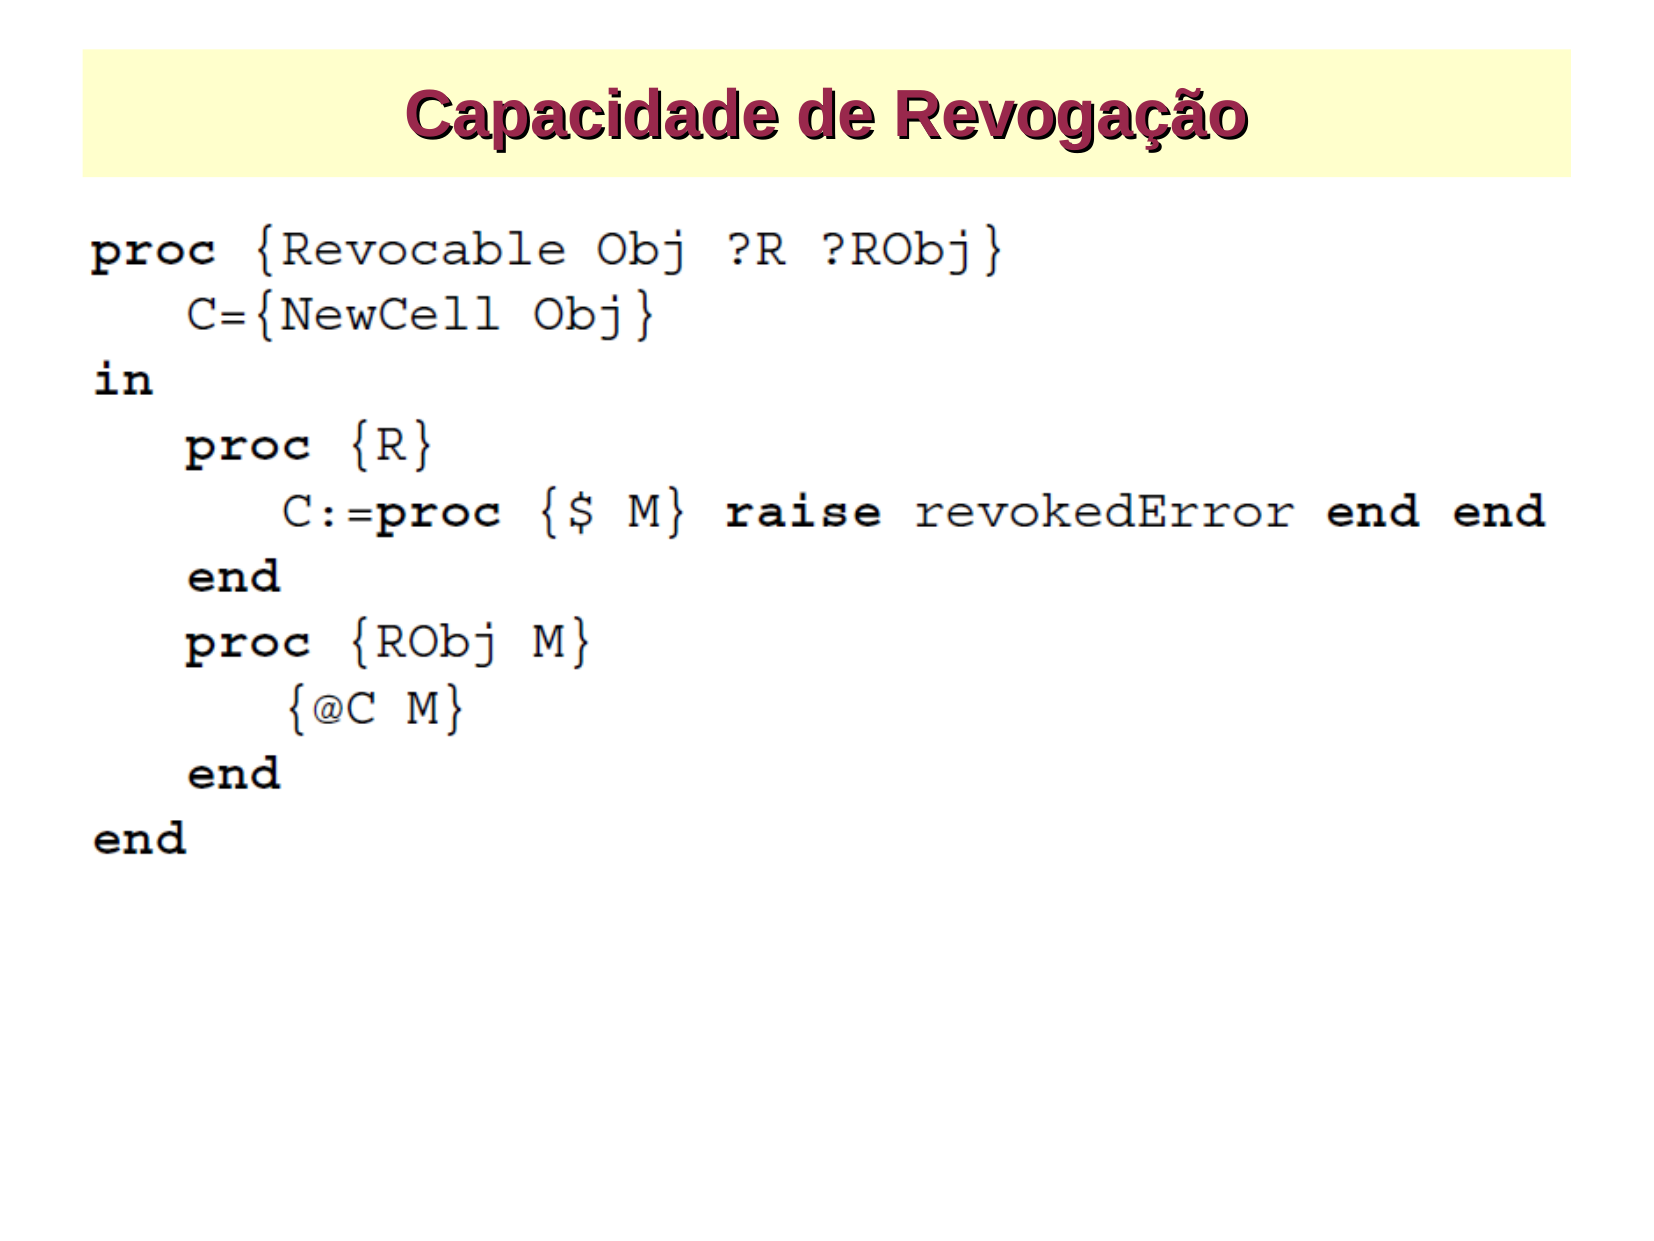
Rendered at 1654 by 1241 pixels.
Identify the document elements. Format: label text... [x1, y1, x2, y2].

title Capacidade de Revogação [82, 49, 1571, 178]
picture [83, 212, 1550, 863]
